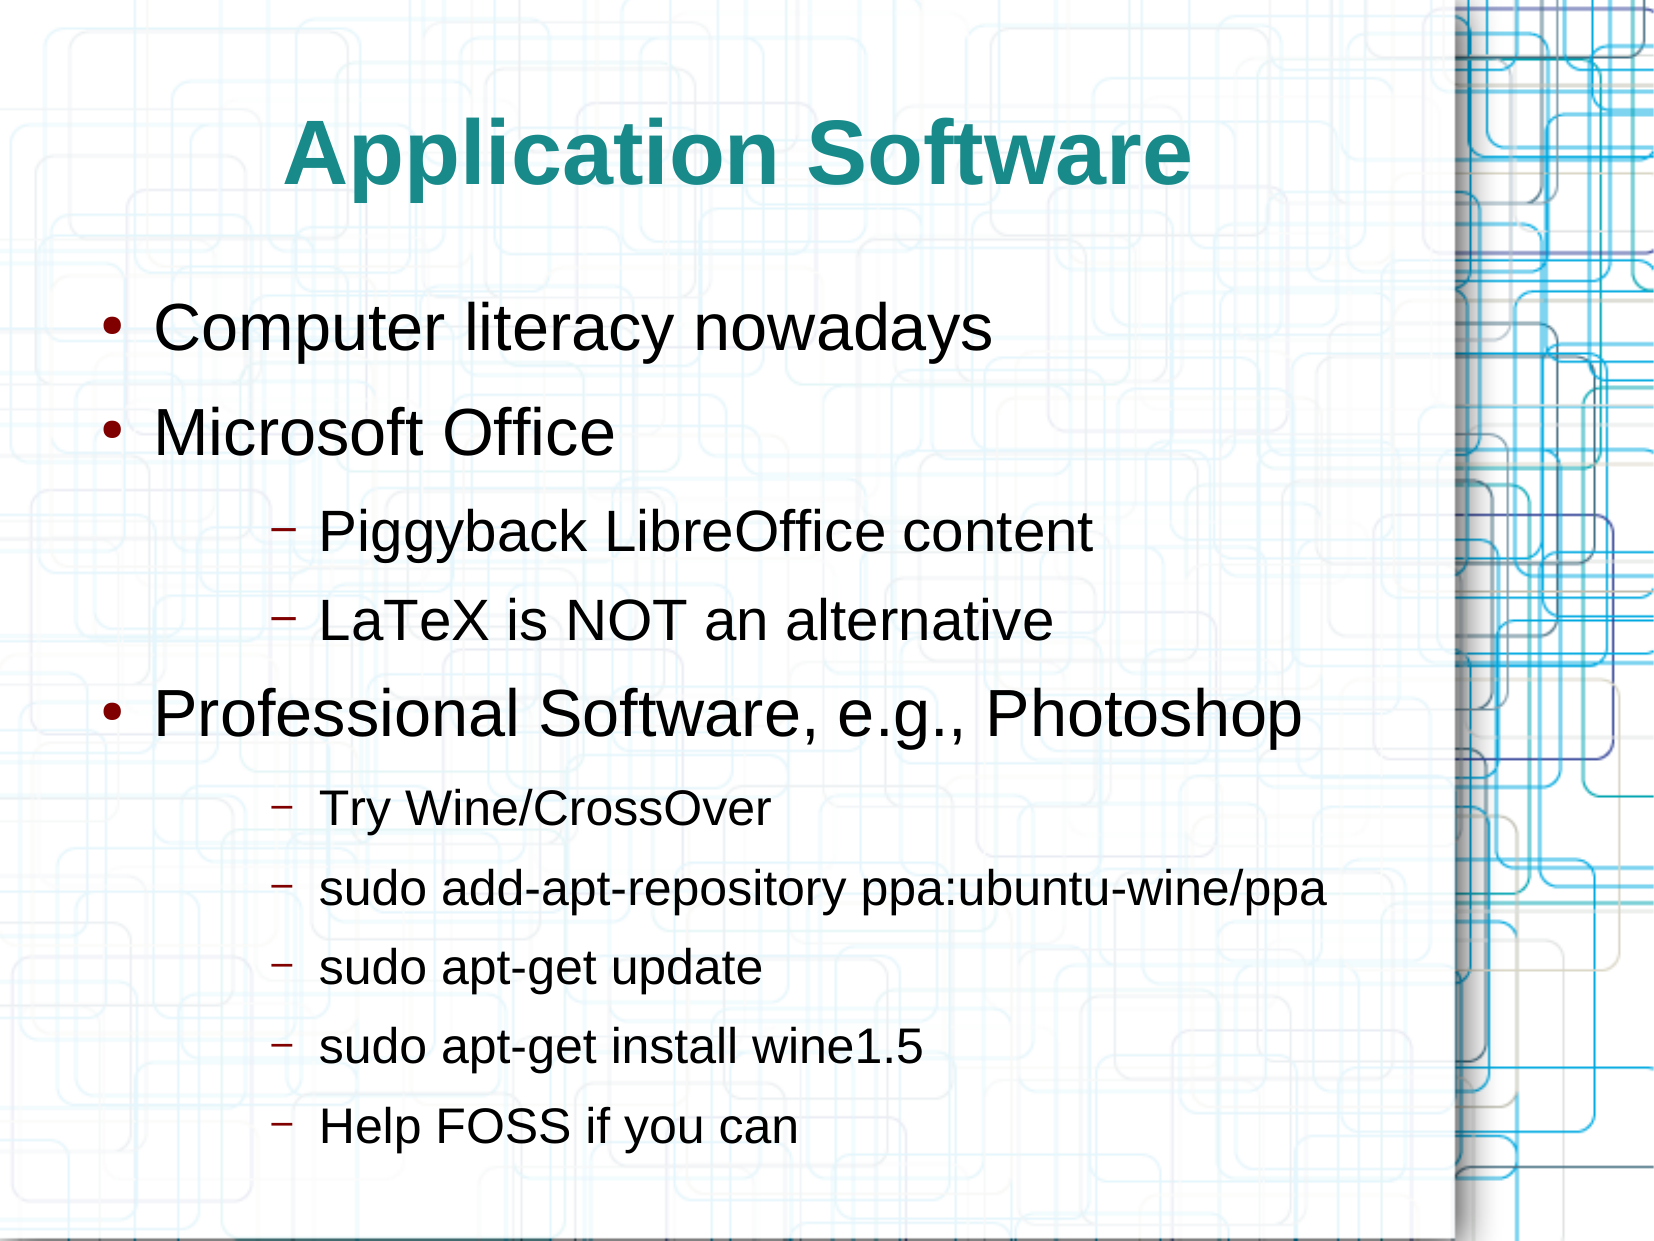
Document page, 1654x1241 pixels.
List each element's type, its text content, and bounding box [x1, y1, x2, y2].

title Application Software [59, 49, 1418, 257]
list Computer literacy nowadays Microsoft Office Piggyback LibreOffice content LaTeX is NOT an alternative Professional Software, e.g., Photoshop Try Wine/CrossOver sudo add-apt-repository ppa:ubuntu-wine/ppa sudo apt-get update sudo apt-get install wine1.5 Help FOSS if you can [82, 290, 1418, 1153]
picture [0, 0, 1654, 1241]
